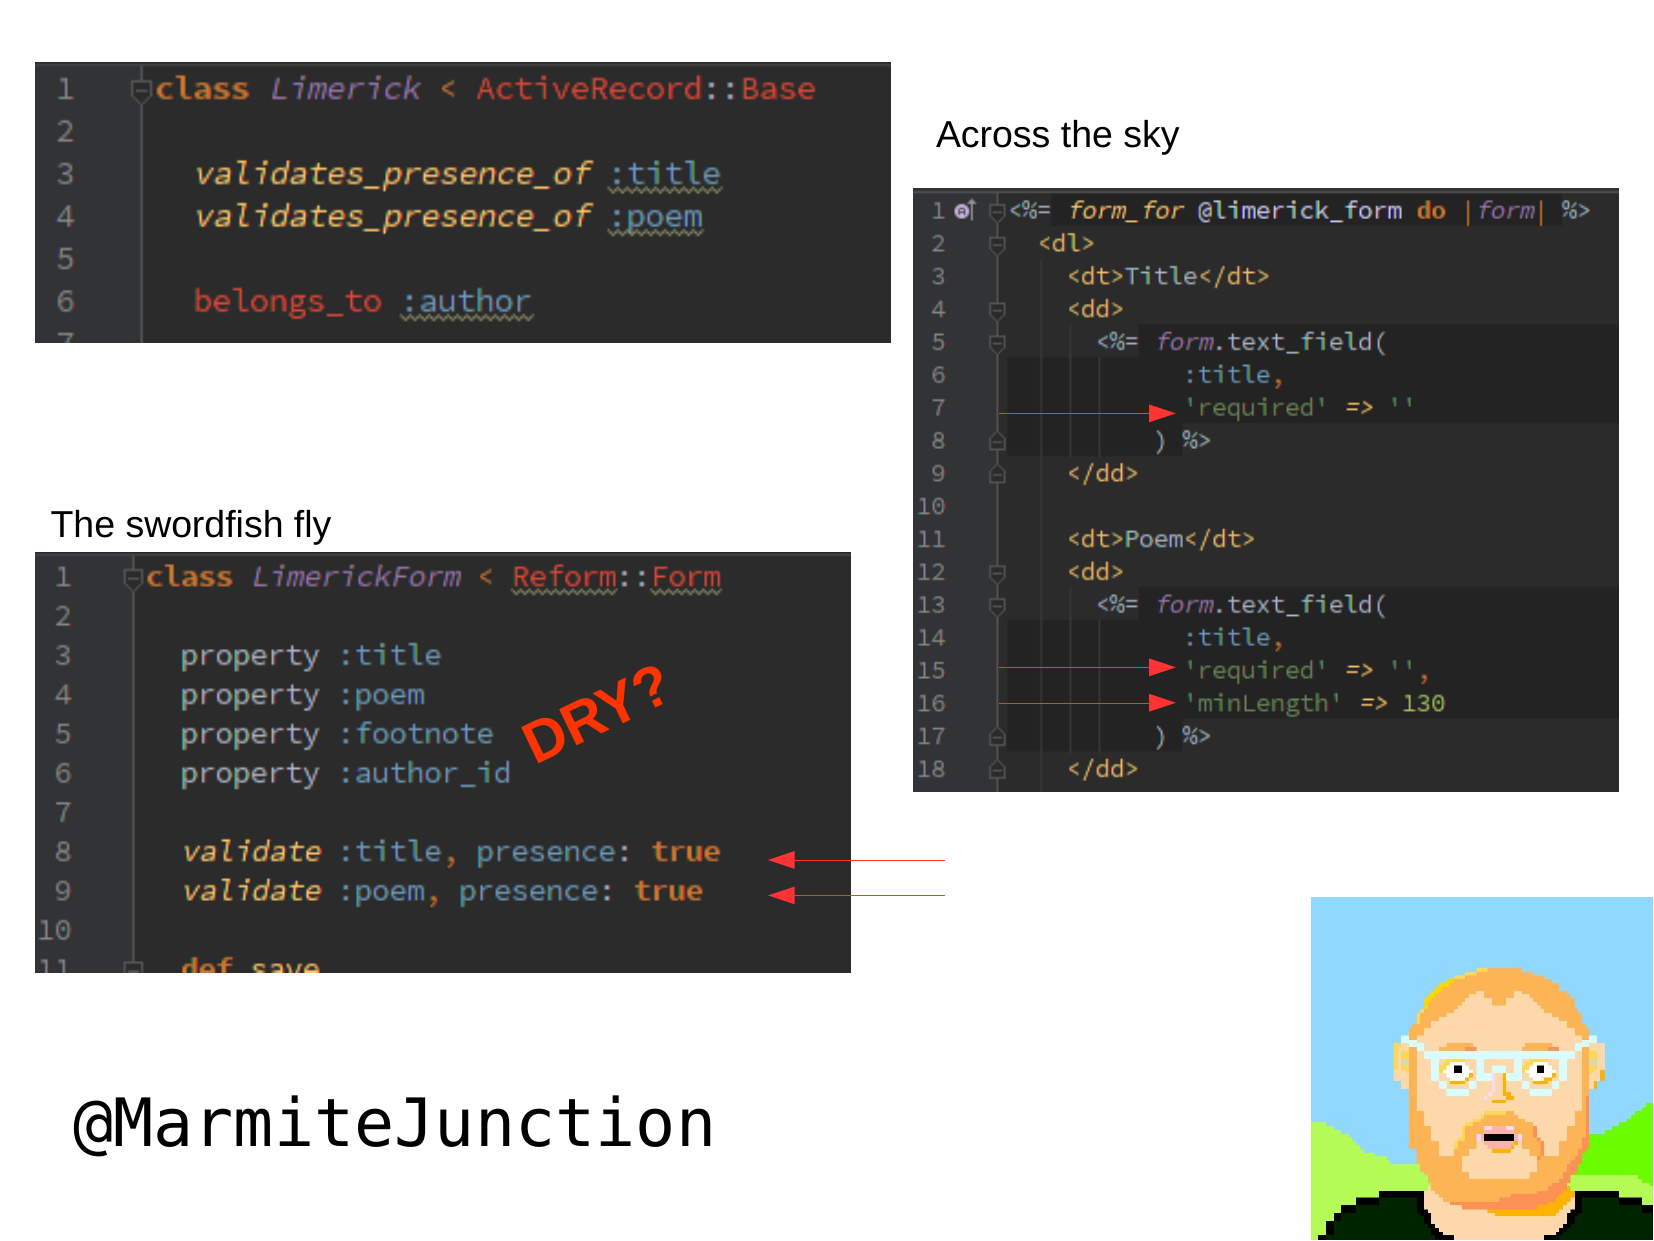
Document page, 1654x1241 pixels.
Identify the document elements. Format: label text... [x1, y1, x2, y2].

text_box The swordfish fly [35, 496, 828, 553]
picture [1311, 897, 1653, 1240]
text_box Across the sky [921, 106, 1654, 164]
picture [35, 552, 851, 973]
text_box @MarmiteJunction [58, 1076, 733, 1170]
picture [35, 62, 891, 343]
text_box DRY? [496, 600, 776, 791]
picture [913, 188, 1619, 792]
